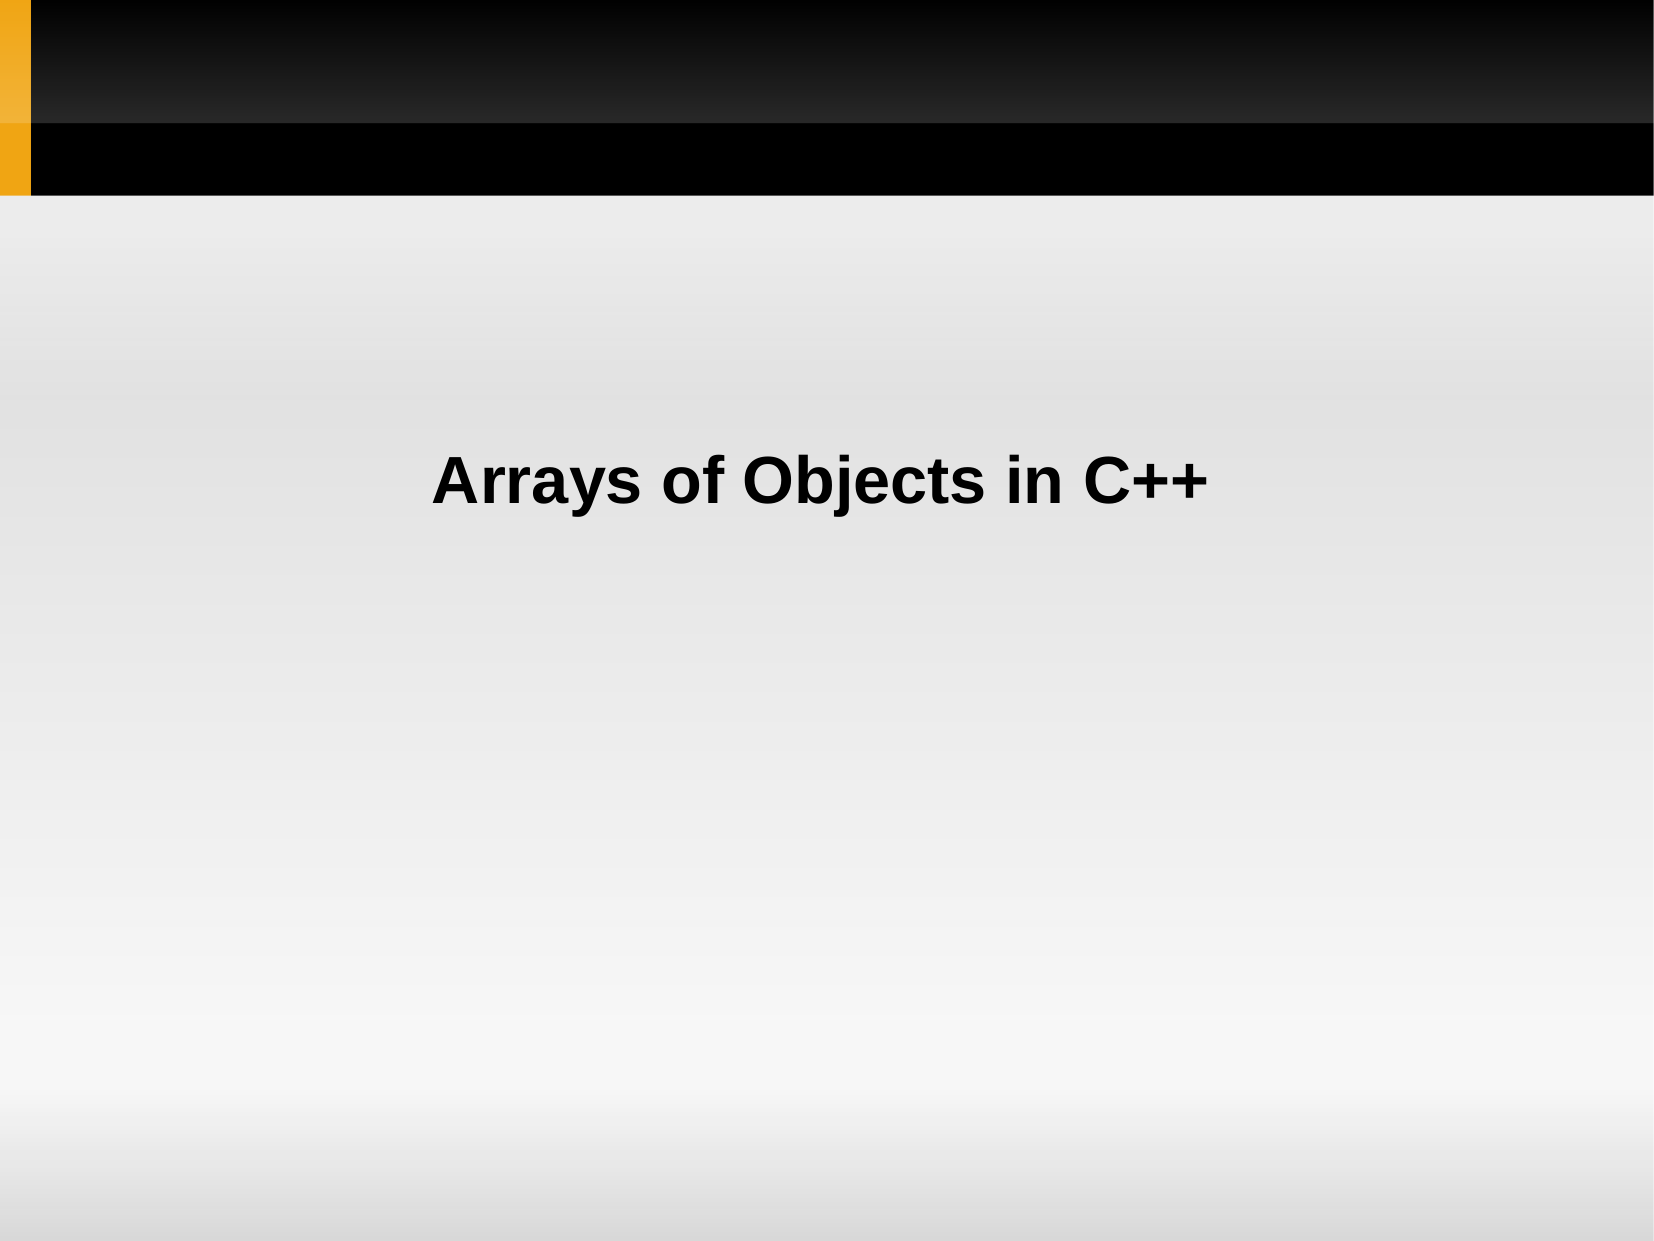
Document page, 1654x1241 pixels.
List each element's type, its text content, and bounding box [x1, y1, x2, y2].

subtitle Arrays of Objects in C++ [76, 0, 1565, 1109]
picture [0, 0, 1654, 1241]
